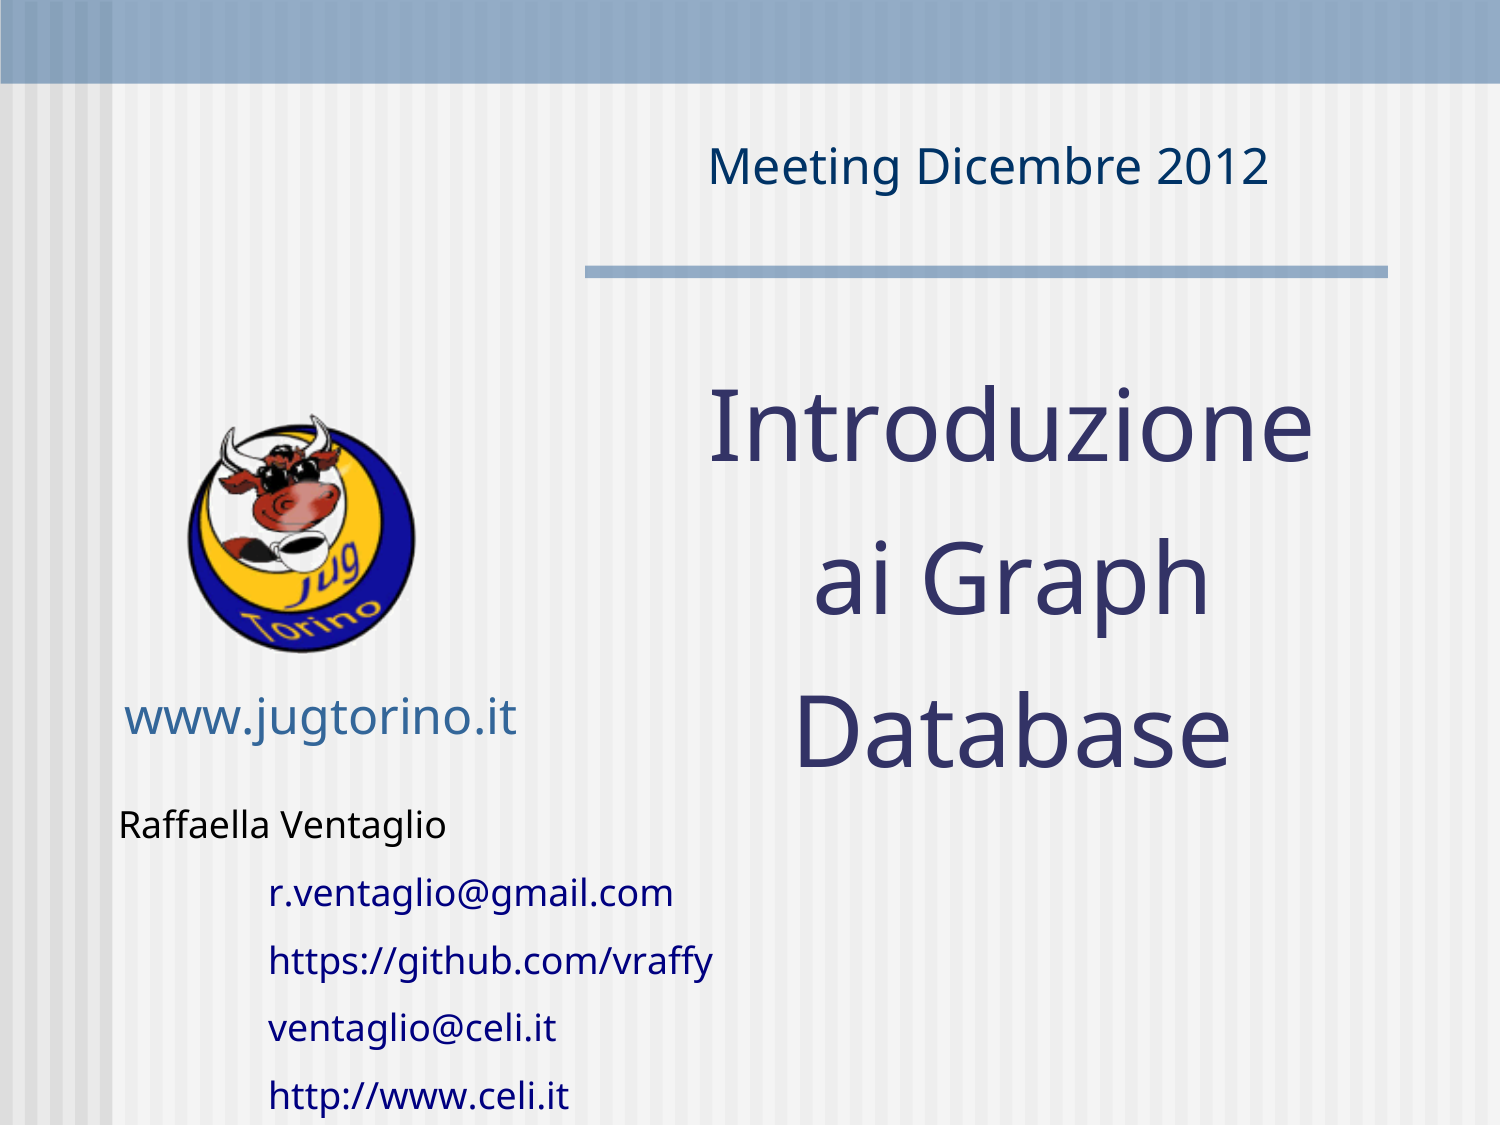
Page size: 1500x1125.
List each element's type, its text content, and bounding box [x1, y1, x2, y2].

title Meeting Dicembre 2012 [590, 106, 1388, 225]
picture [161, 397, 443, 680]
list Introduzione ai Graph Database [637, 354, 1388, 817]
text_box Raffaella Ventaglio r.ventaglio@gmail.com https://github.com/vraffy ventaglio@celi.it http://www.celi.it [118, 817, 1477, 1102]
